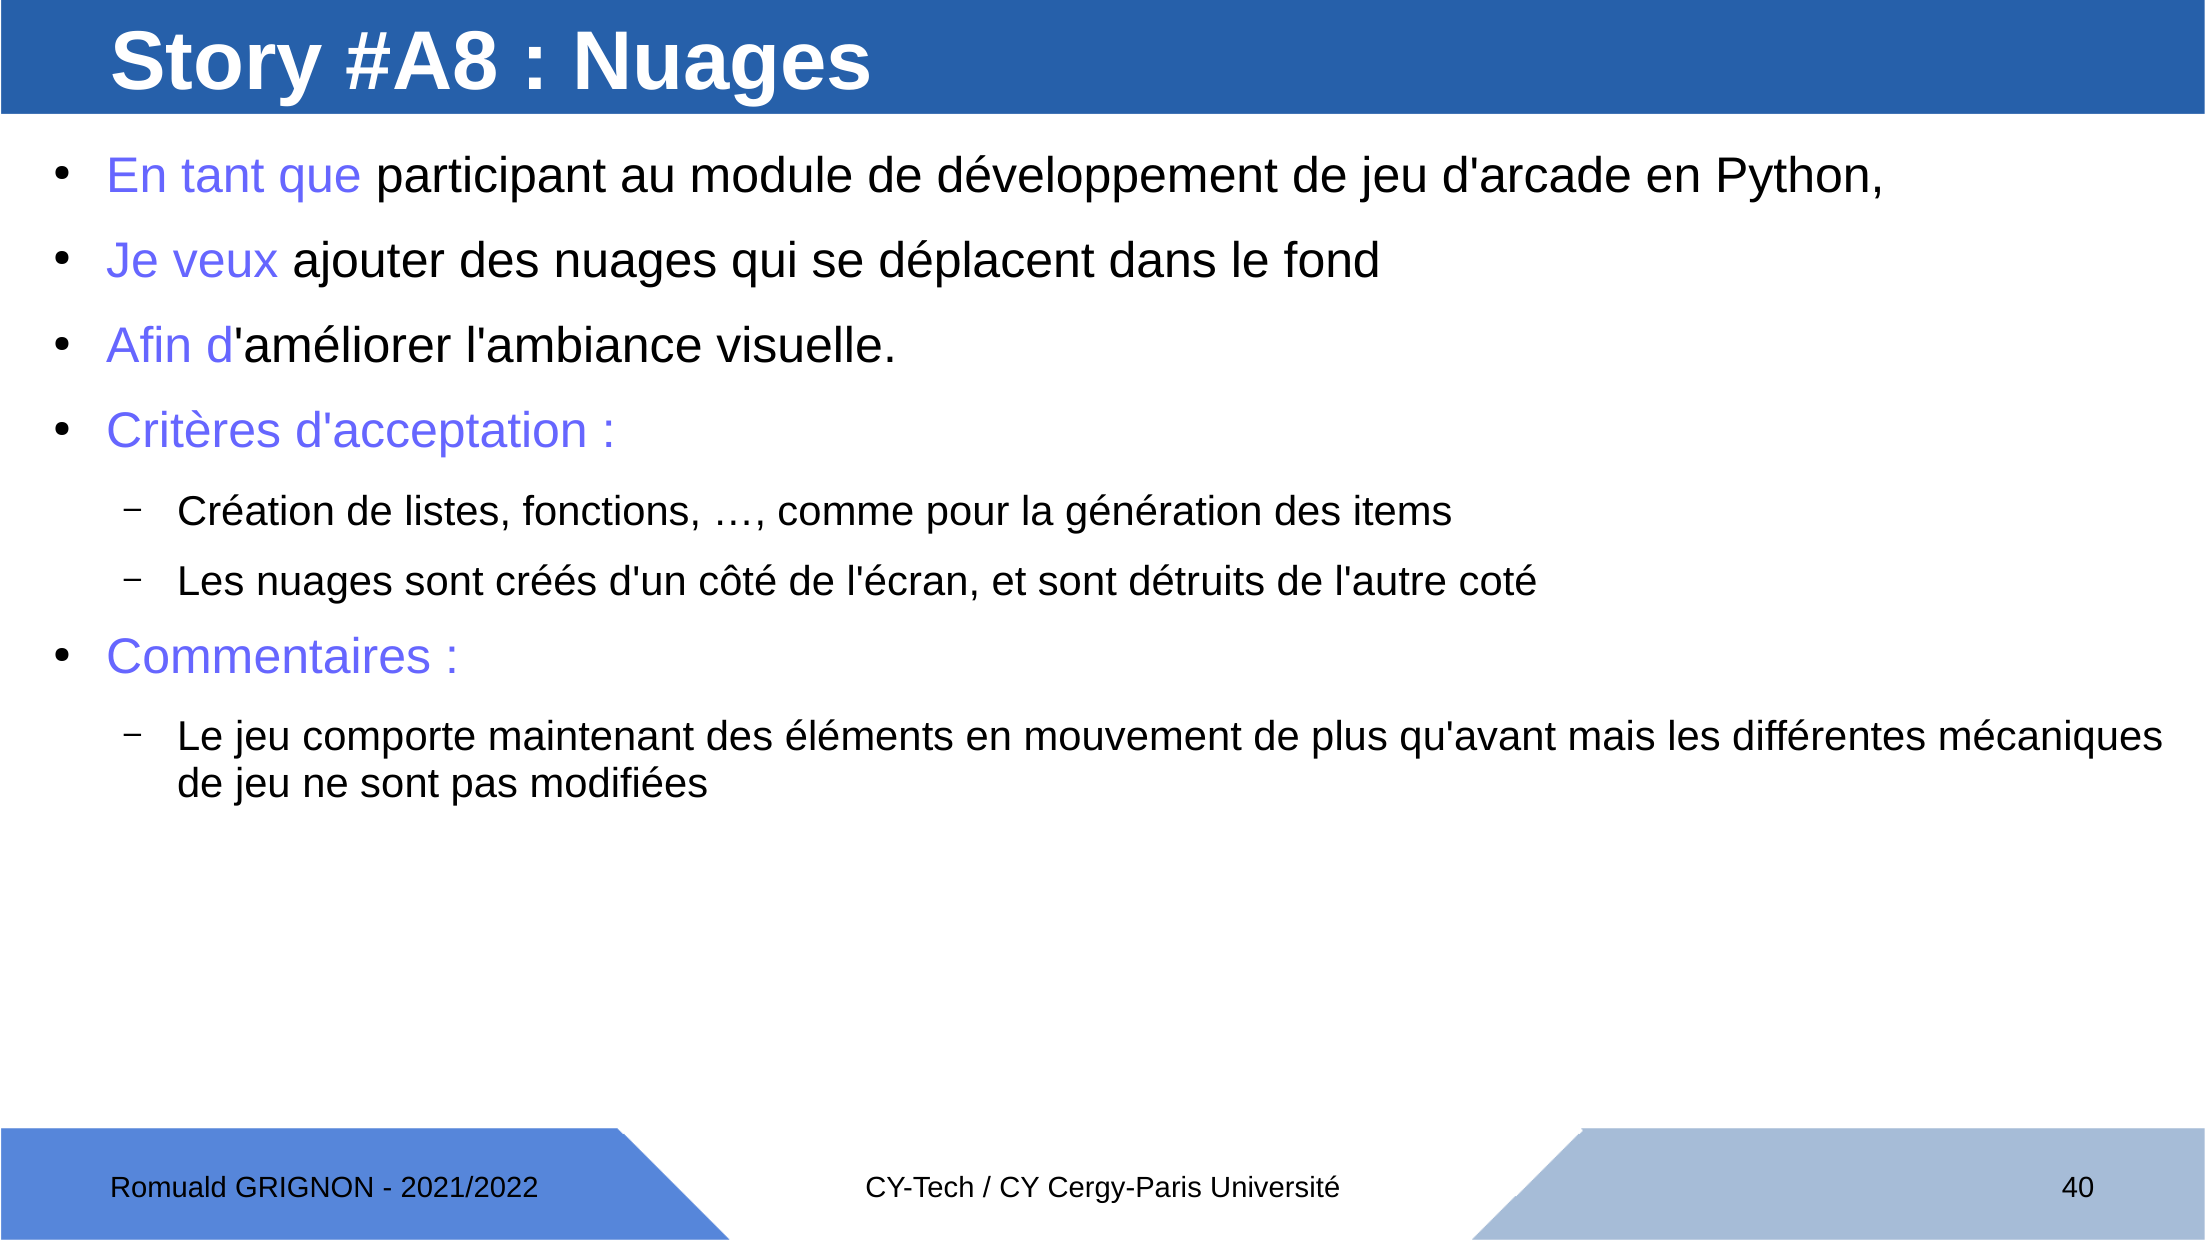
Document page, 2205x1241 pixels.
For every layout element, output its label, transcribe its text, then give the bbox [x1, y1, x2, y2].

picture [0, 0, 2205, 1241]
list En tant que participant au module de développement de jeu d'arcade en Python, Je veux ajouter des nuages qui se déplacent dans le fond Afin d'améliorer l'ambiance visuelle. Critères d'acceptation : Création de listes, fonctions, …, comme pour la génération des items Les nuages sont créés d'un côté de l'écran, et sont détruits de l'autre coté Commentaires : Le jeu comporte maintenant des éléments en mouvement de plus qu'avant mais les différentes mécaniques de jeu ne sont pas modifiées [35, 217, 2186, 1087]
title Story #A8 : Nuages [110, 49, 2095, 217]
